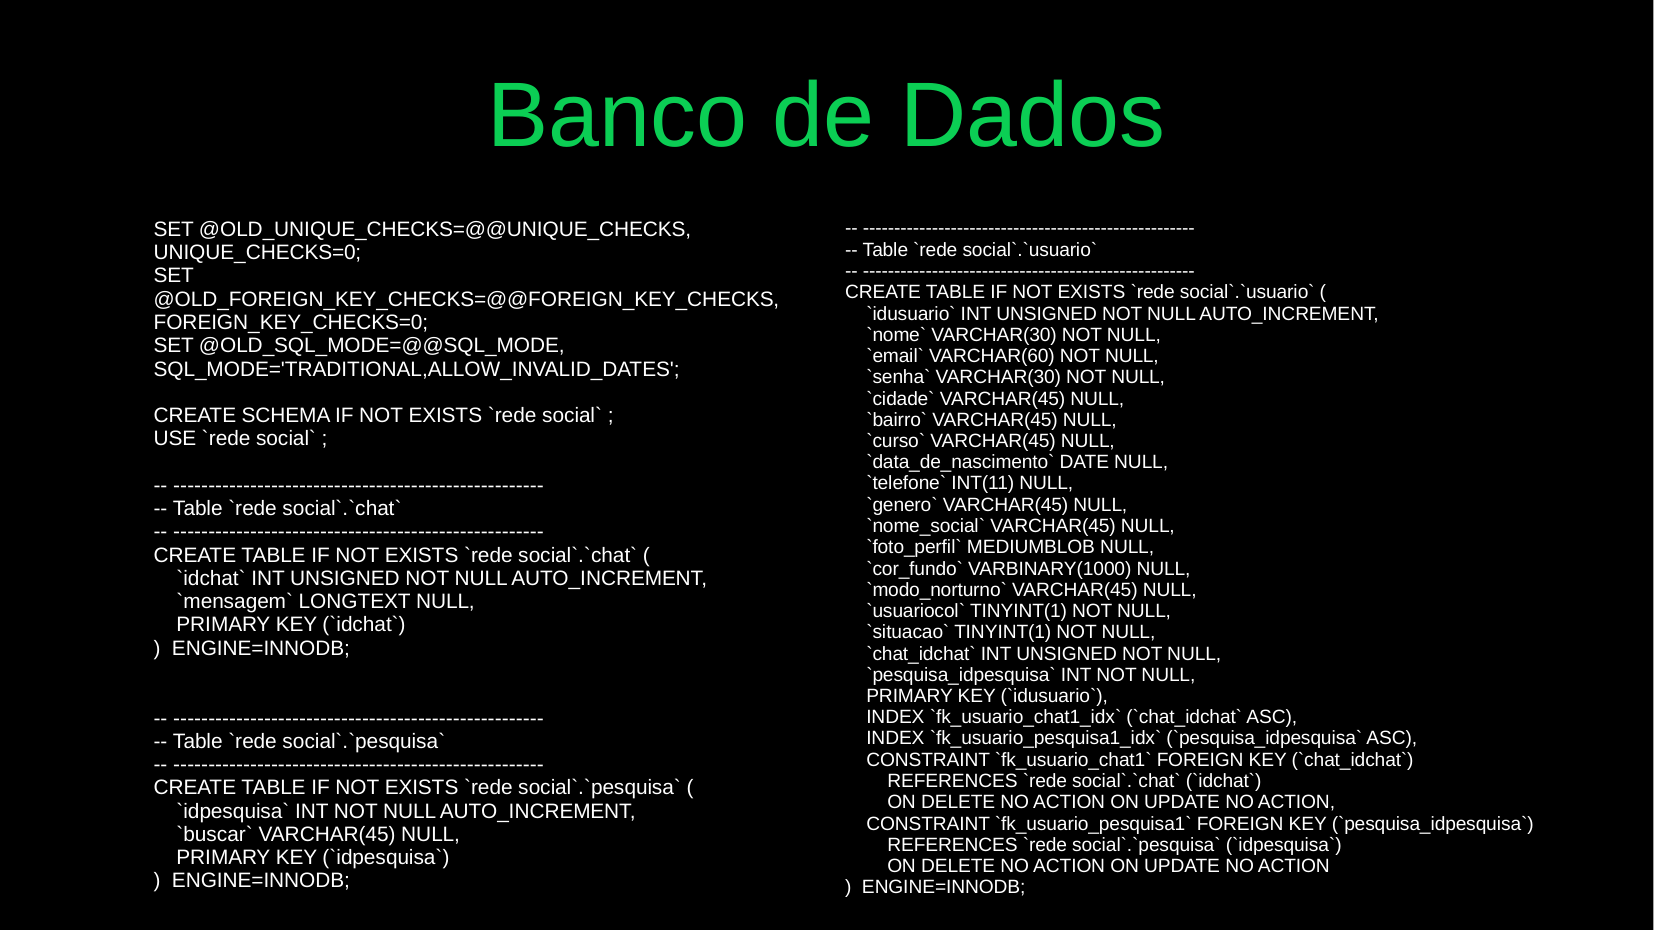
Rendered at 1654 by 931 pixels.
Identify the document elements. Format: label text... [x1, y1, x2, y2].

list SET @OLD_UNIQUE_CHECKS=@@UNIQUE_CHECKS, UNIQUE_CHECKS=0; SET @OLD_FOREIGN_KEY_CHECKS=@@FOREIGN_KEY_CHECKS, FOREIGN_KEY_CHECKS=0; SET @OLD_SQL_MODE=@@SQL_MODE, SQL_MODE='TRADITIONAL,ALLOW_INVALID_DATES'; CREATE SCHEMA IF NOT EXISTS `rede social` ; USE `rede social` ; -- ----------------------------------------------------- -- Table `rede social`.`chat` -- ----------------------------------------------------- CREATE TABLE IF NOT EXISTS `rede social`.`chat` ( `idchat` INT UNSIGNED NOT NULL AUTO_INCREMENT, `mensagem` LONGTEXT NULL, PRIMARY KEY (`idchat`) ) ENGINE=INNODB; -- ----------------------------------------------------- -- Table `rede social`.`pesquisa` -- ----------------------------------------------------- CREATE TABLE IF NOT EXISTS `rede social`.`pesquisa` ( `idpesquisa` INT NOT NULL AUTO_INCREMENT, `buscar` VARCHAR(45) NULL, PRIMARY KEY (`idpesquisa`) ) ENGINE=INNODB; [82, 217, 825, 923]
title Banco de Dados [82, 37, 1571, 193]
list -- ----------------------------------------------------- -- Table `rede social`.`usuario` -- ----------------------------------------------------- CREATE TABLE IF NOT EXISTS `rede social`.`usuario` ( `idusuario` INT UNSIGNED NOT NULL AUTO_INCREMENT, `nome` VARCHAR(30) NOT NULL, `email` VARCHAR(60) NOT NULL, `senha` VARCHAR(30) NOT NULL, `cidade` VARCHAR(45) NULL, `bairro` VARCHAR(45) NULL, `curso` VARCHAR(45) NULL, `data_de_nascimento` DATE NULL, `telefone` INT(11) NULL, `genero` VARCHAR(45) NULL, `nome_social` VARCHAR(45) NULL, `foto_perfil` MEDIUMBLOB NULL, `cor_fundo` VARBINARY(1000) NULL, `modo_norturno` VARCHAR(45) NULL, `usuariocol` TINYINT(1) NOT NULL, `situacao` TINYINT(1) NOT NULL, `chat_idchat` INT UNSIGNED NOT NULL, `pesquisa_idpesquisa` INT NOT NULL, PRIMARY KEY (`idusuario`), INDEX `fk_usuario_chat1_idx` (`chat_idchat` ASC), INDEX `fk_usuario_pesquisa1_idx` (`pesquisa_idpesquisa` ASC), CONSTRAINT `fk_usuario_chat1` FOREIGN KEY (`chat_idchat`) REFERENCES `rede social`.`chat` (`idchat`) ON DELETE NO ACTION ON UPDATE NO ACTION, CONSTRAINT `fk_usuario_pesquisa1` FOREIGN KEY (`pesquisa_idpesquisa`) REFERENCES `rede social`.`pesquisa` (`idpesquisa`) ON DELETE NO ACTION ON UPDATE NO ACTION ) ENGINE=INNODB; [845, 217, 1625, 929]
